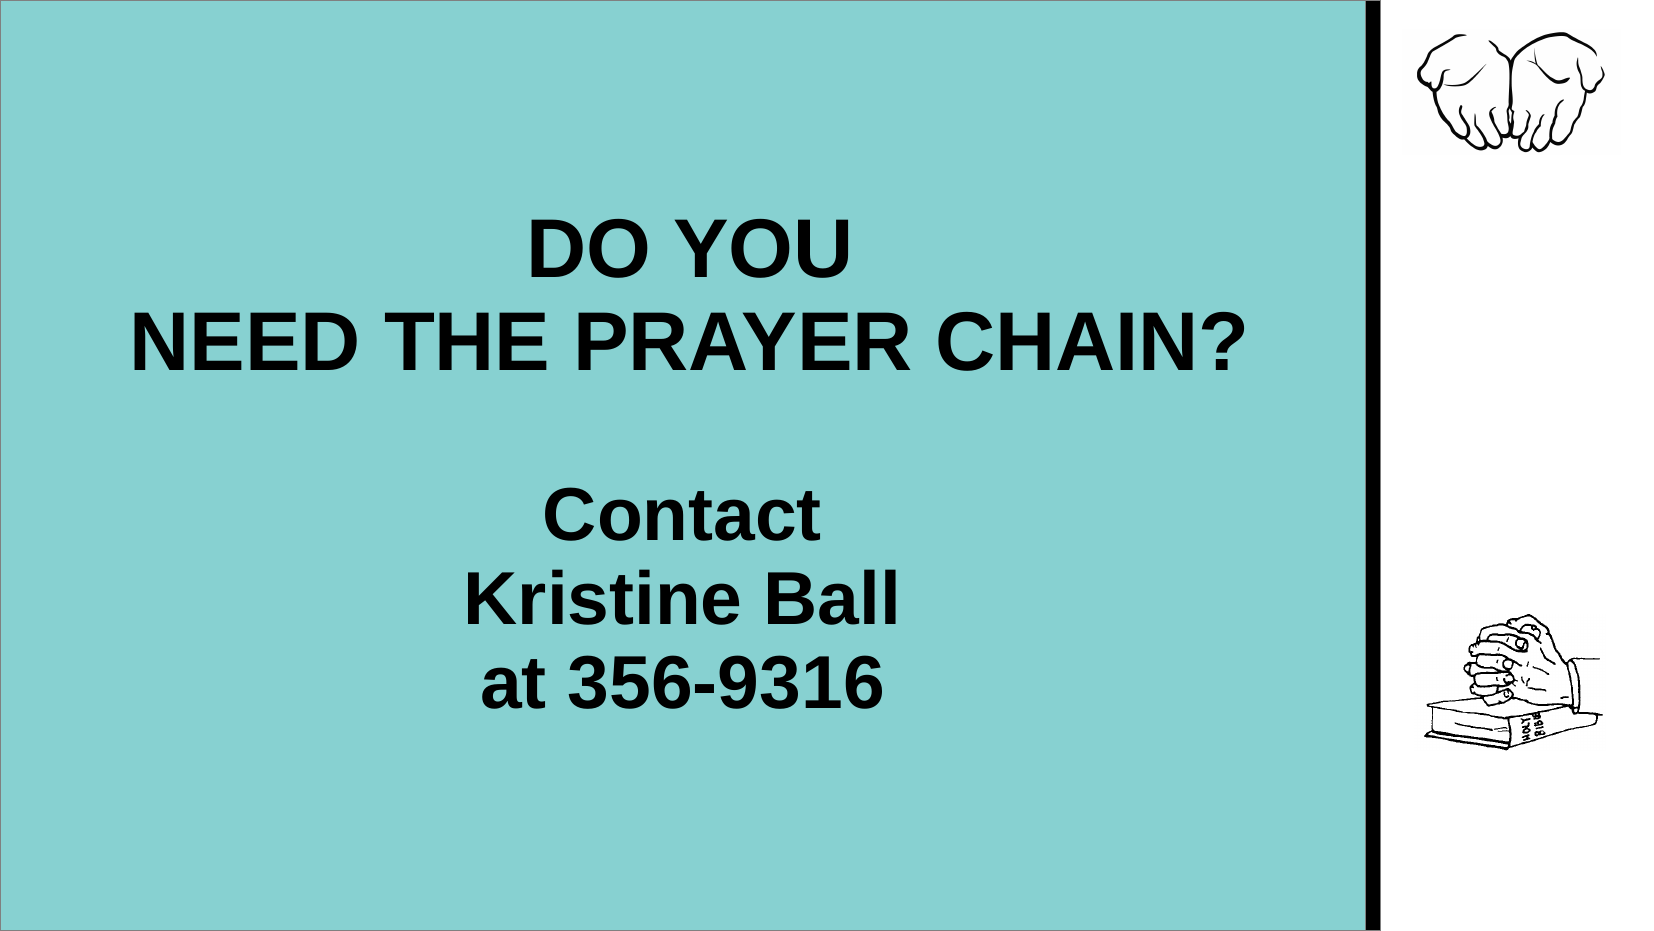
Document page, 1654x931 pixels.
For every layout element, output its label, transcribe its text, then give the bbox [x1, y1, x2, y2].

text_box DO YOU NEED THE PRAYER CHAIN? [75, 195, 1306, 396]
text_box Contact Kristine Ball at 356-9316 [210, 465, 1156, 732]
picture [1414, 614, 1606, 751]
text_box [0, 0, 1381, 931]
picture [1402, 29, 1621, 155]
